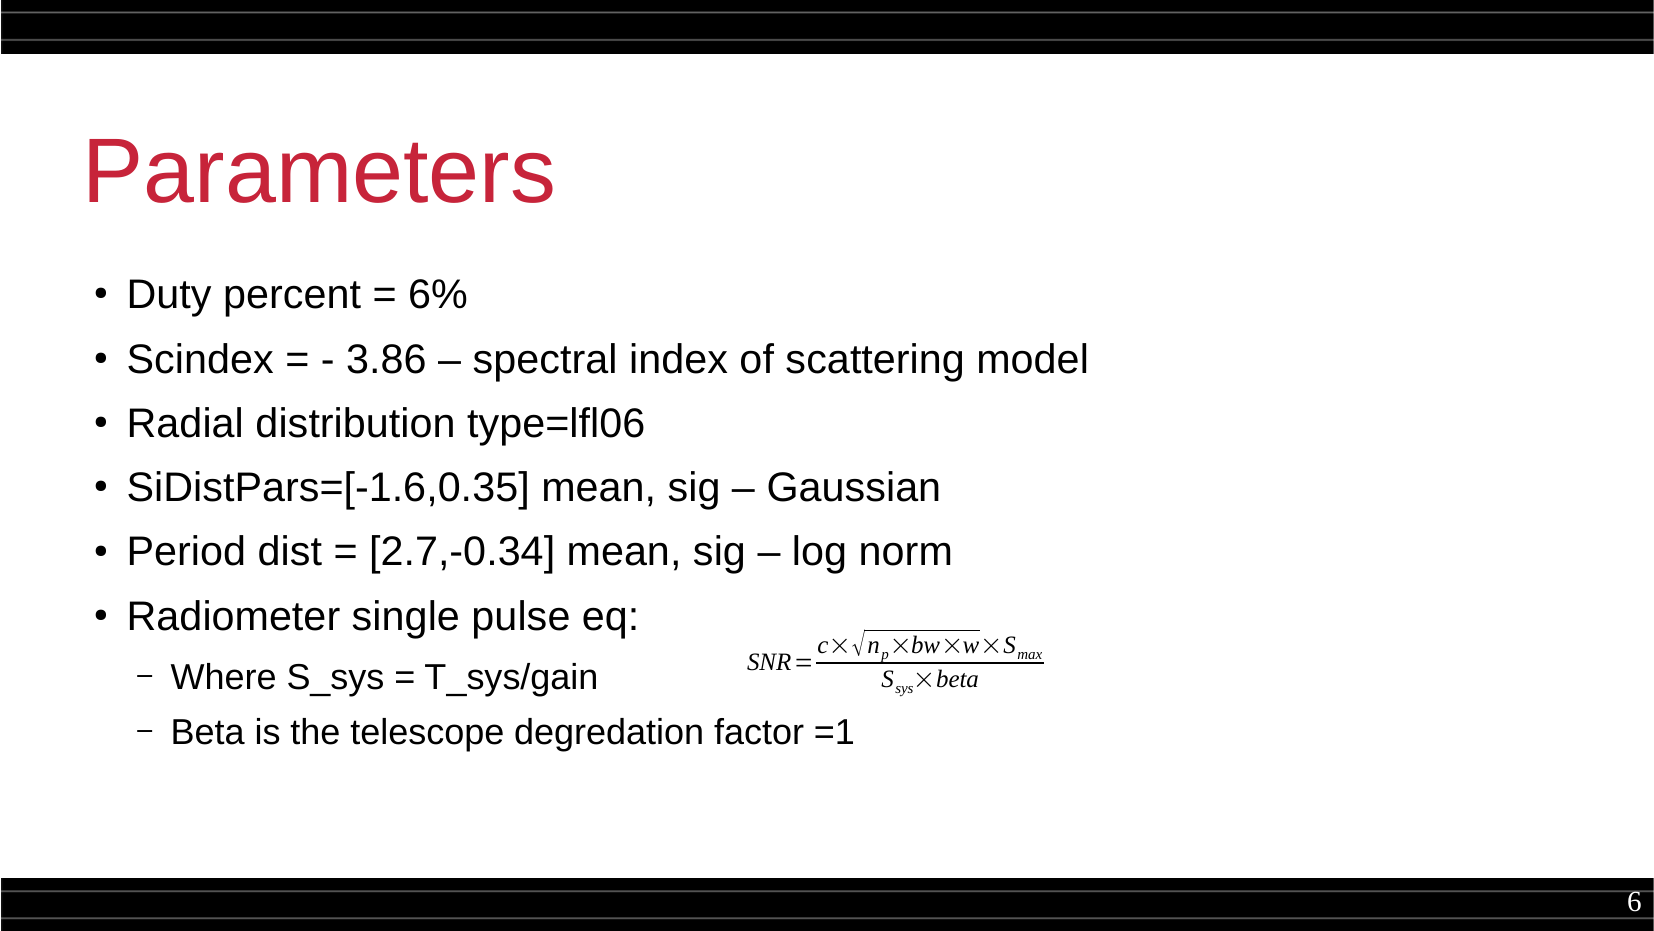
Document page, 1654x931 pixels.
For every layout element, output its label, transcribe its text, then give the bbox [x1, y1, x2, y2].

picture [1, 878, 1654, 931]
list Duty percent = 6% Scindex = - 3.86 – spectral index of scattering model Radial distribution type=lfl06 SiDistPars=[-1.6,0.35] mean, sig – Gaussian Period dist = [2.7,-0.34] mean, sig – log norm Radiometer single pulse eq: Where S_sys = T_sys/gain Beta is the telescope degredation factor =1 [82, 271, 1571, 758]
title Parameters [82, 92, 1571, 249]
chart [740, 628, 1052, 697]
picture [1, 0, 1654, 54]
